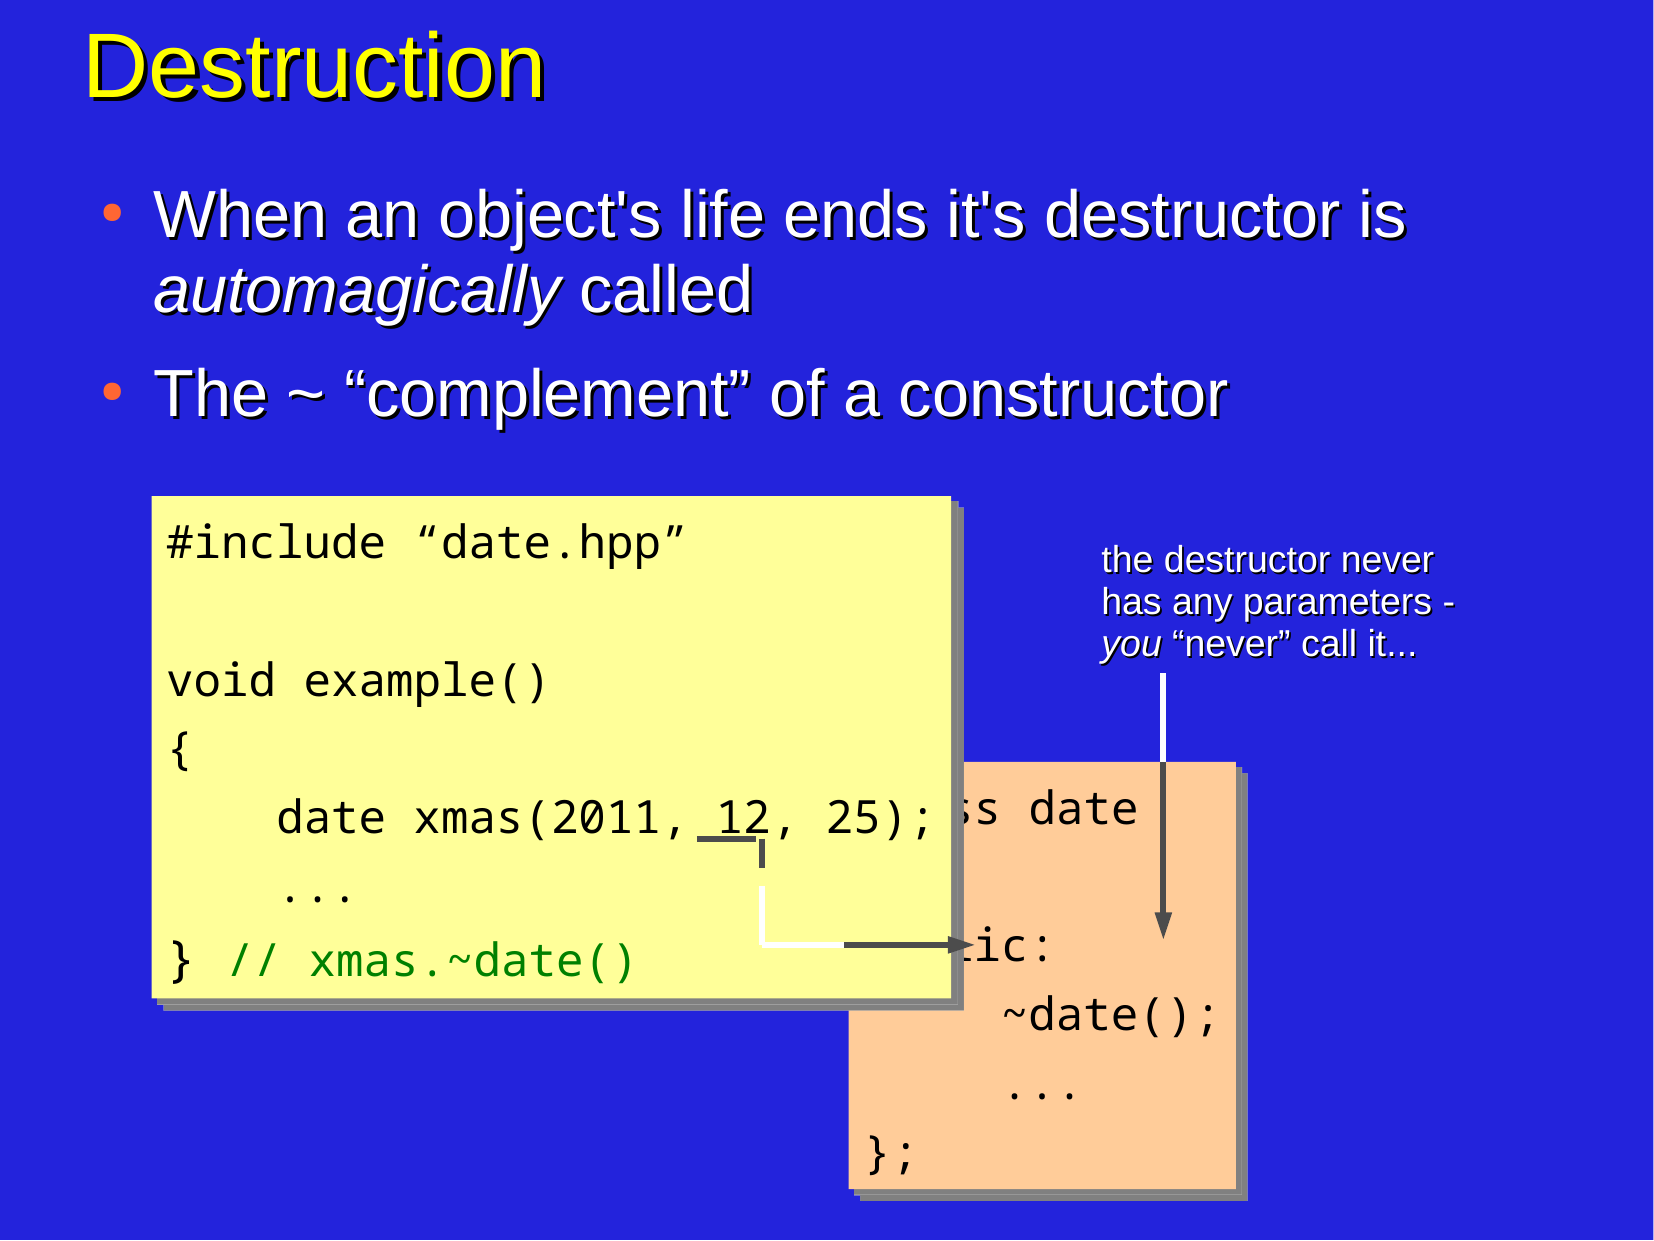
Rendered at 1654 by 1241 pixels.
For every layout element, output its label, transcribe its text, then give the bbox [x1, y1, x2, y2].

title Destruction [82, 2, 1571, 130]
list When an object's life ends it's destructor is automagically called The ~ “complement” of a constructor [82, 177, 1571, 1182]
text_box the destructor never has any parameters - you “never” call it... [1086, 531, 1509, 680]
text_box class date { public: ~date(); ... }; [848, 761, 1236, 1190]
text_box #include “date.hpp” void example() { date xmas(2011, 12, 25); ... } // xmas.~date() [151, 496, 952, 999]
